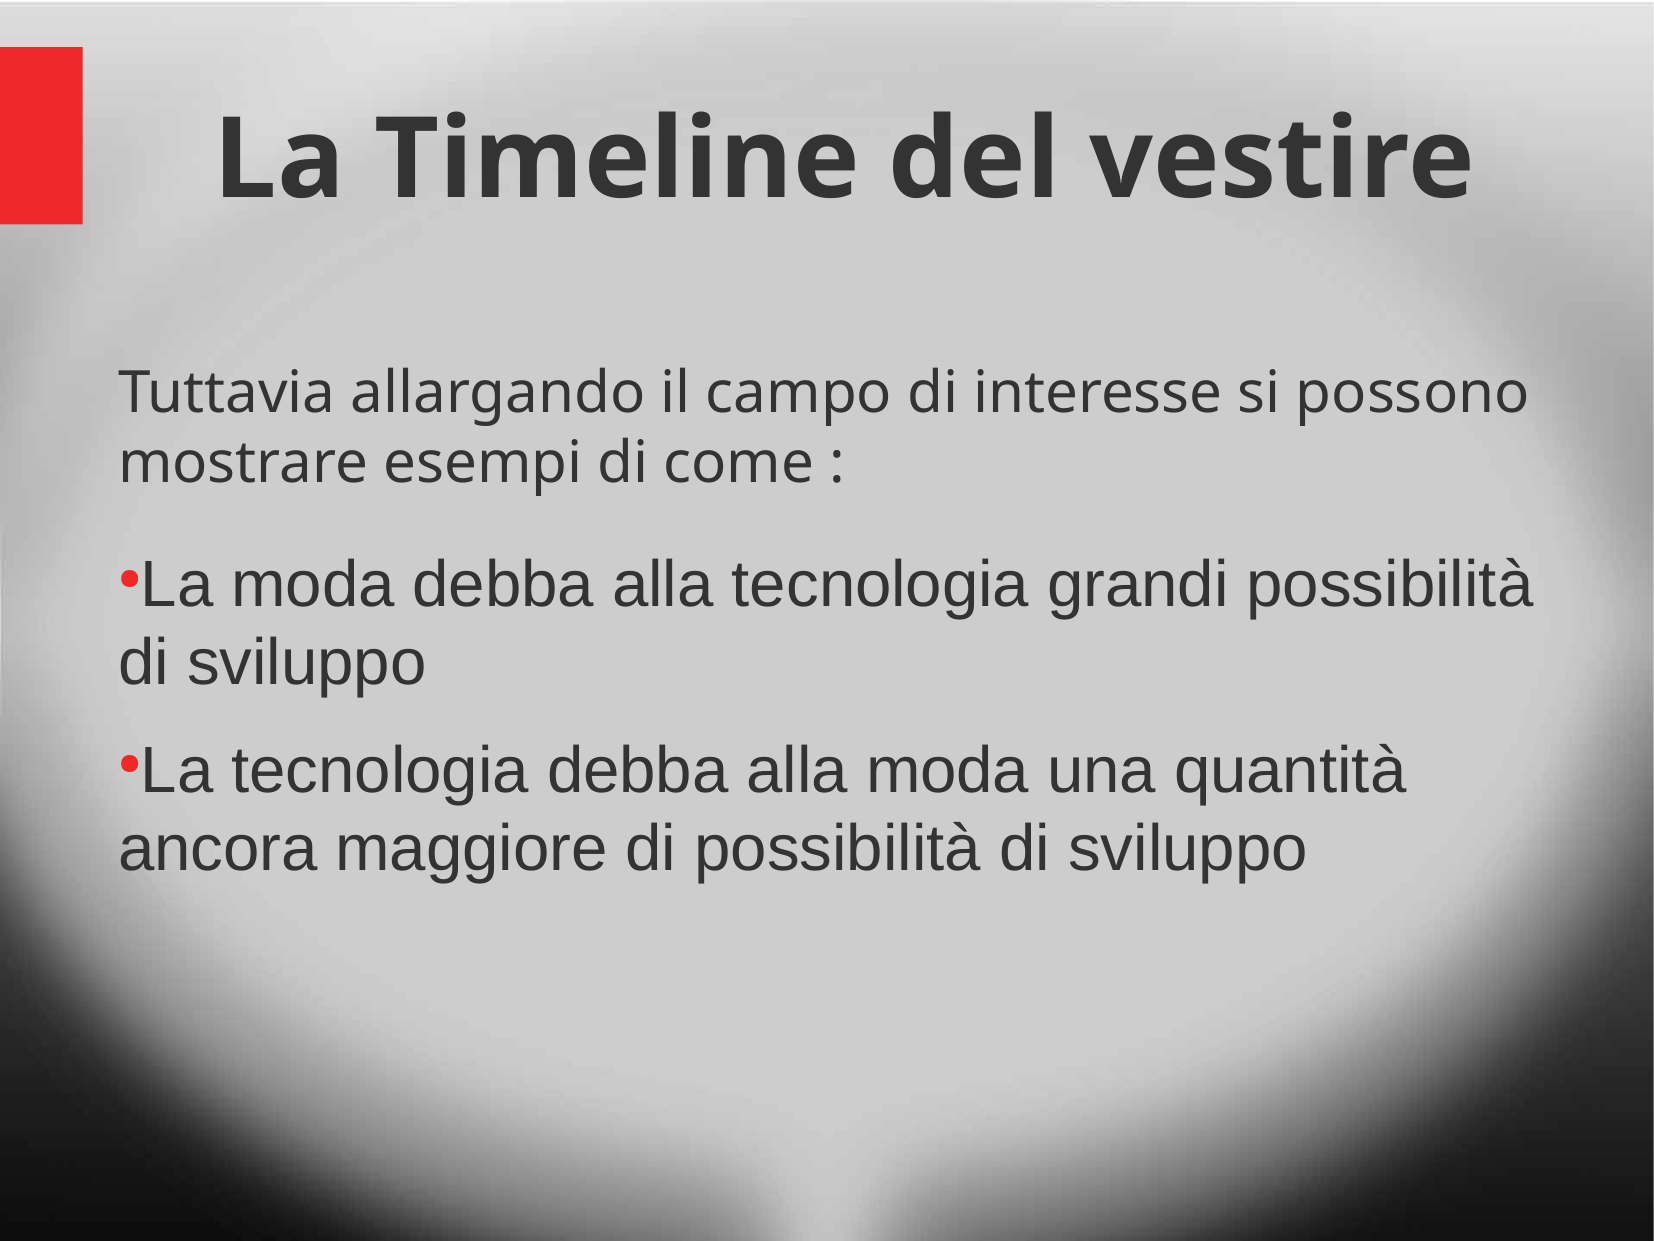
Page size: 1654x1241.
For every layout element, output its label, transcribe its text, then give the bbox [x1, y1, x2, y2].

list Tuttavia allargando il campo di interesse si possono mostrare esempi di come : [118, 354, 1536, 520]
list La moda debba alla tecnologia grandi possibilità di sviluppo La tecnologia debba alla moda una quantità ancora maggiore di possibilità di sviluppo [118, 541, 1536, 885]
title La Timeline del vestire [118, 62, 1571, 244]
picture [0, 0, 1654, 1241]
